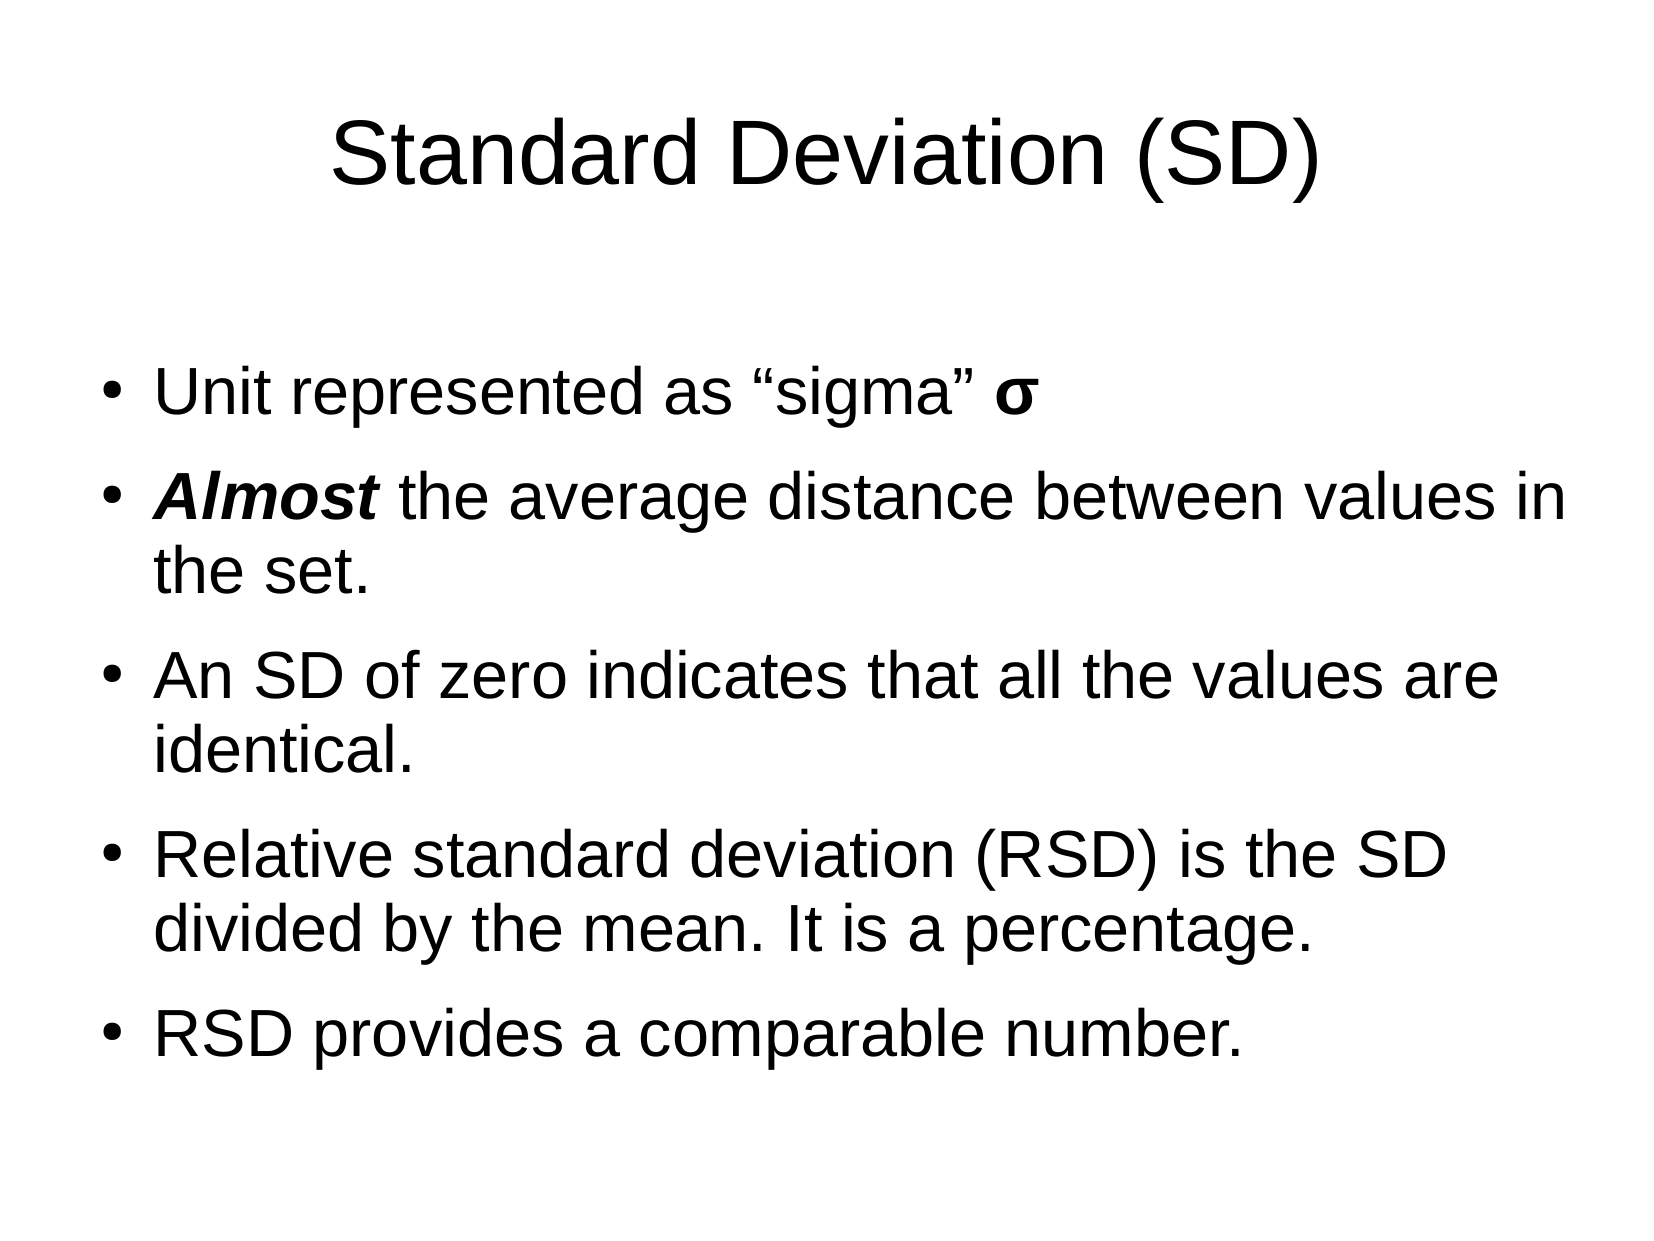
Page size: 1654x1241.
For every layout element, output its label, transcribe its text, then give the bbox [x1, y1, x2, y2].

title Standard Deviation (SD) [82, 49, 1571, 257]
list Unit represented as “sigma” σ Almost the average distance between values in the set. An SD of zero indicates that all the values are identical. Relative standard deviation (RSD) is the SD divided by the mean. It is a percentage. RSD provides a comparable number. [82, 354, 1571, 1074]
